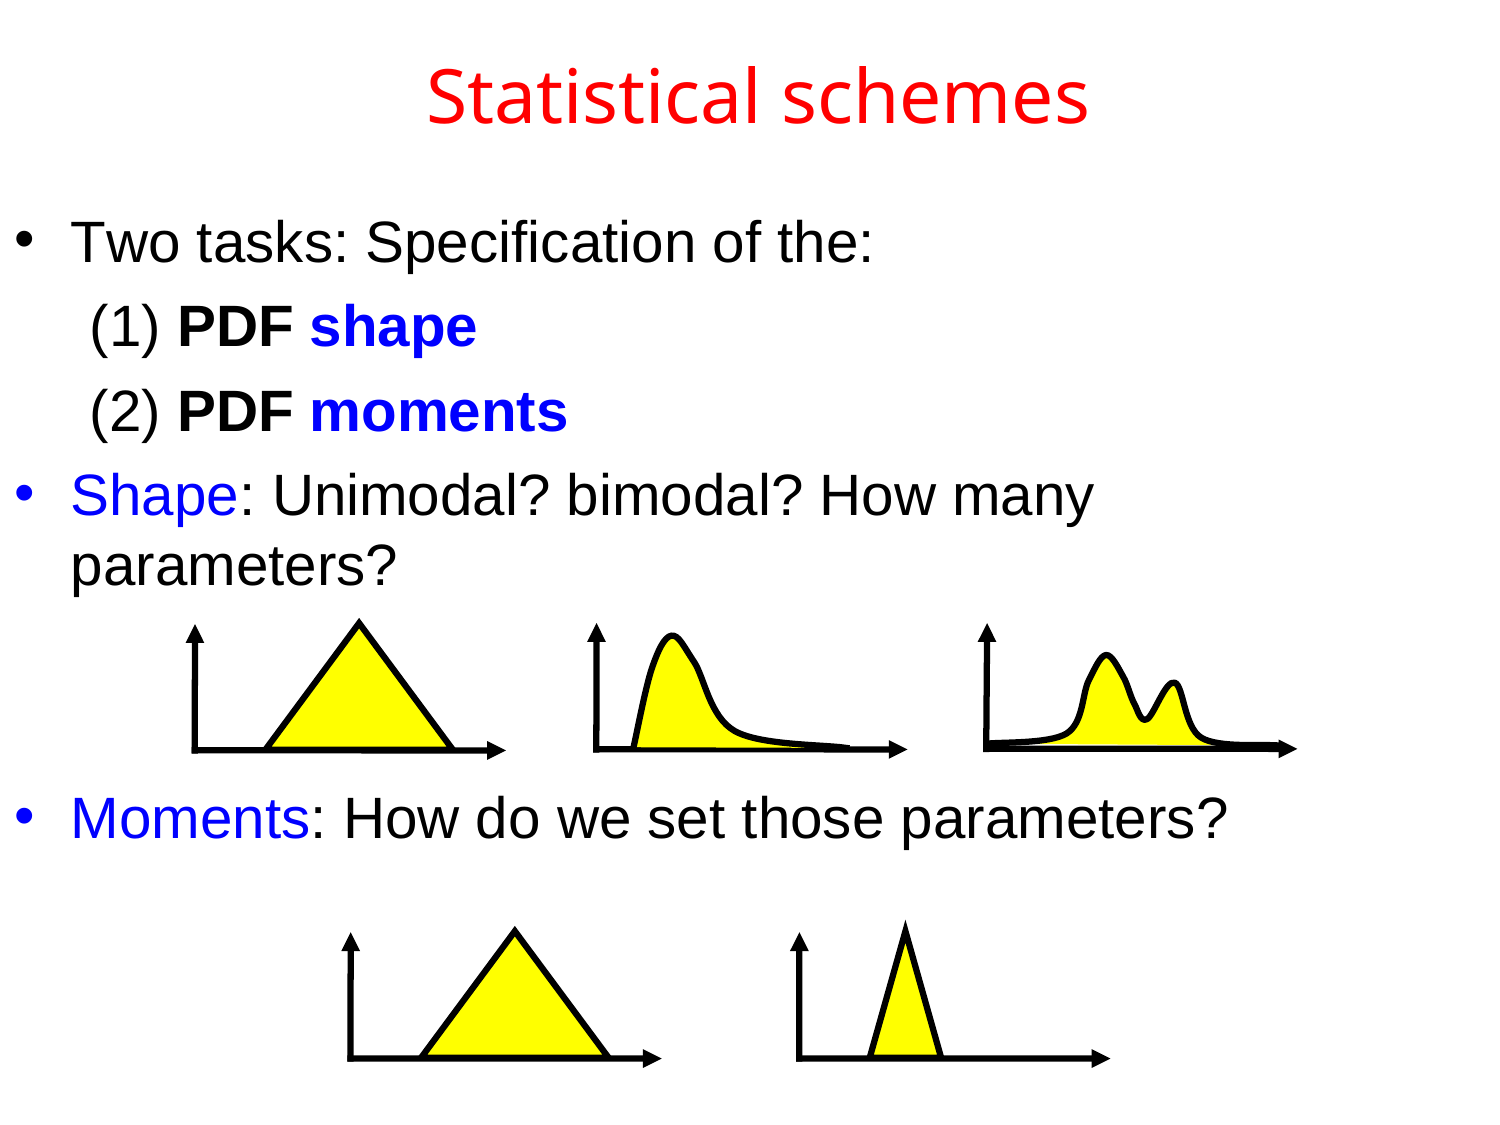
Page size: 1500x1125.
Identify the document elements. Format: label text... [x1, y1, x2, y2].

text_box [633, 635, 847, 748]
list Two tasks: Specification of the: (1) PDF shape (2) PDF moments Shape: Unimodal? bimodal? How many parameters? Moments: How do we set those parameters? [0, 196, 1438, 962]
text_box [990, 654, 1244, 745]
title Statistical schemes [158, 24, 1359, 163]
text_box [869, 931, 942, 1058]
text_box [421, 931, 609, 1058]
text_box [265, 623, 453, 750]
